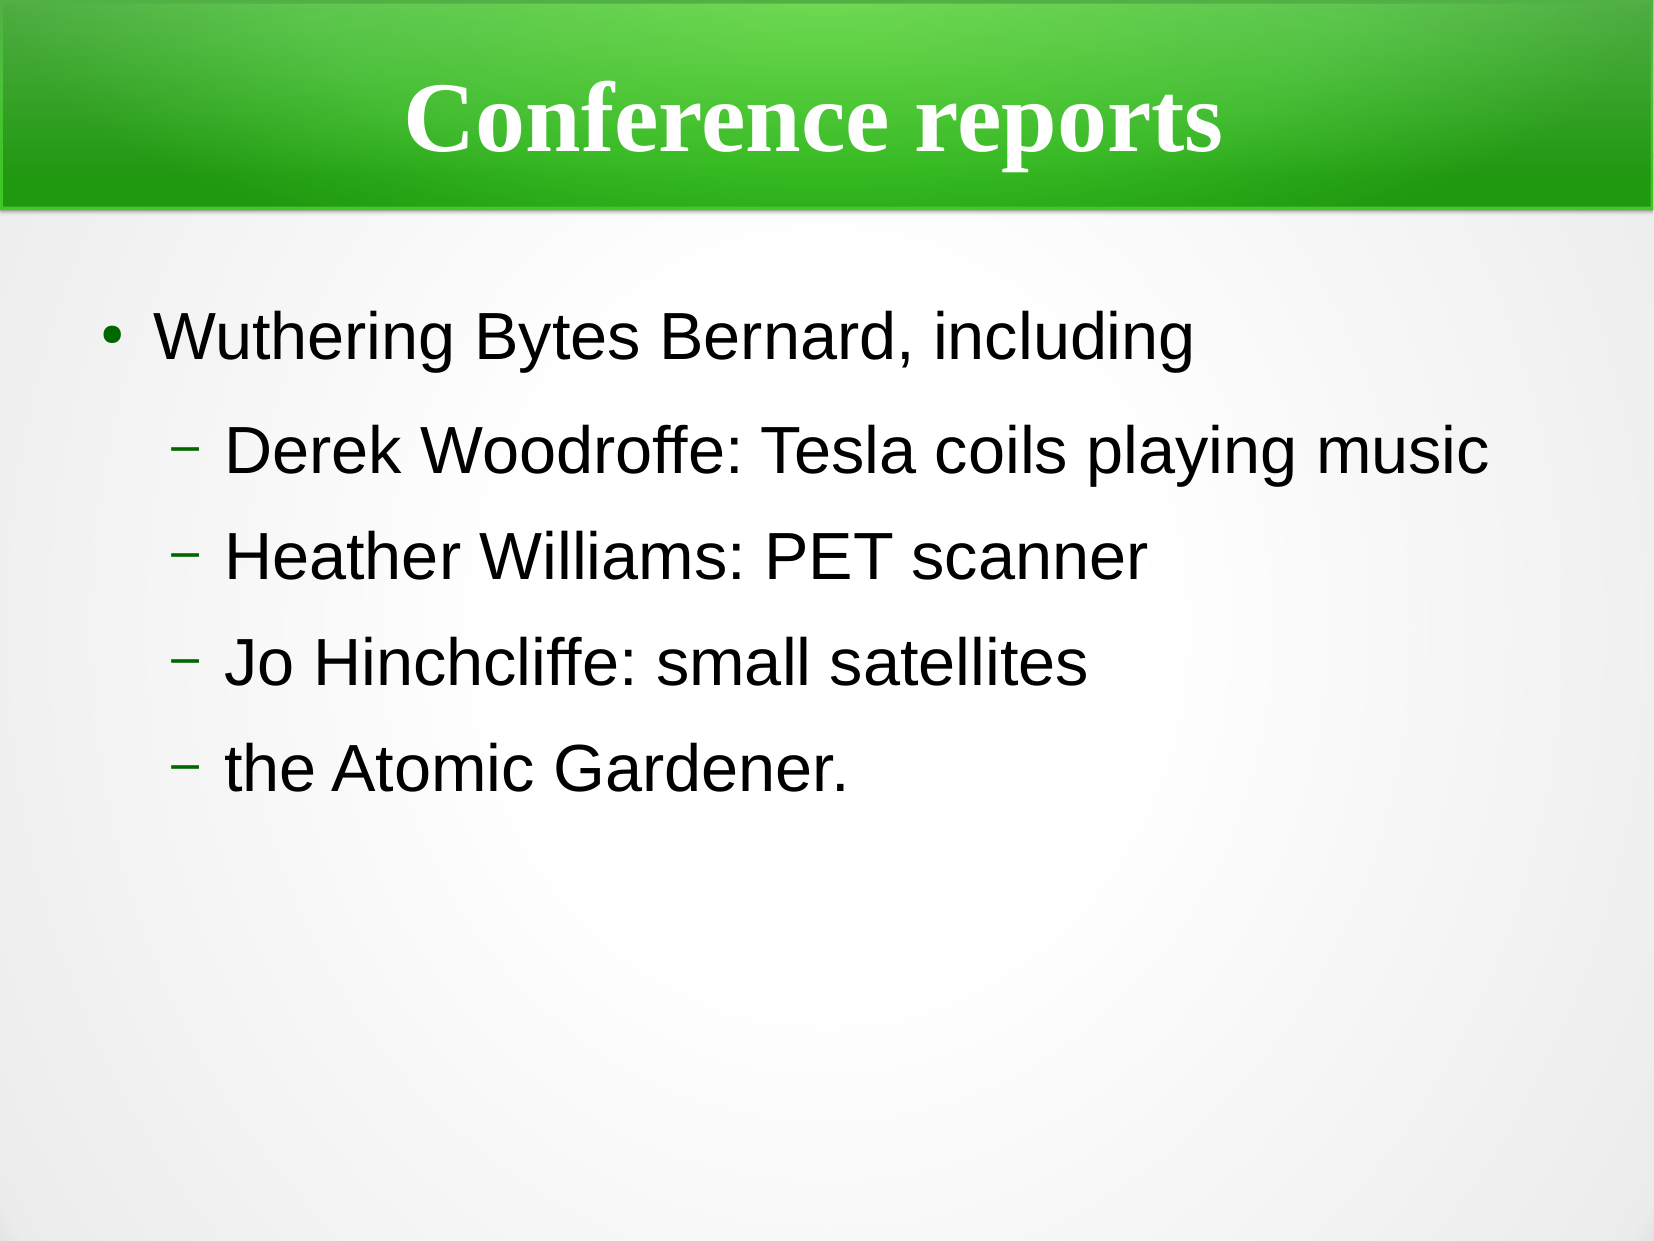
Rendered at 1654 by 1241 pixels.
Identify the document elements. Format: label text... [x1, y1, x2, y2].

list Wuthering Bytes Bernard, including Derek Woodroffe: Tesla coils playing music Heather Williams: PET scanner Jo Hinchcliffe: small satellites the Atomic Gardener. [82, 299, 1571, 1019]
title Conference reports [82, 45, 1571, 192]
